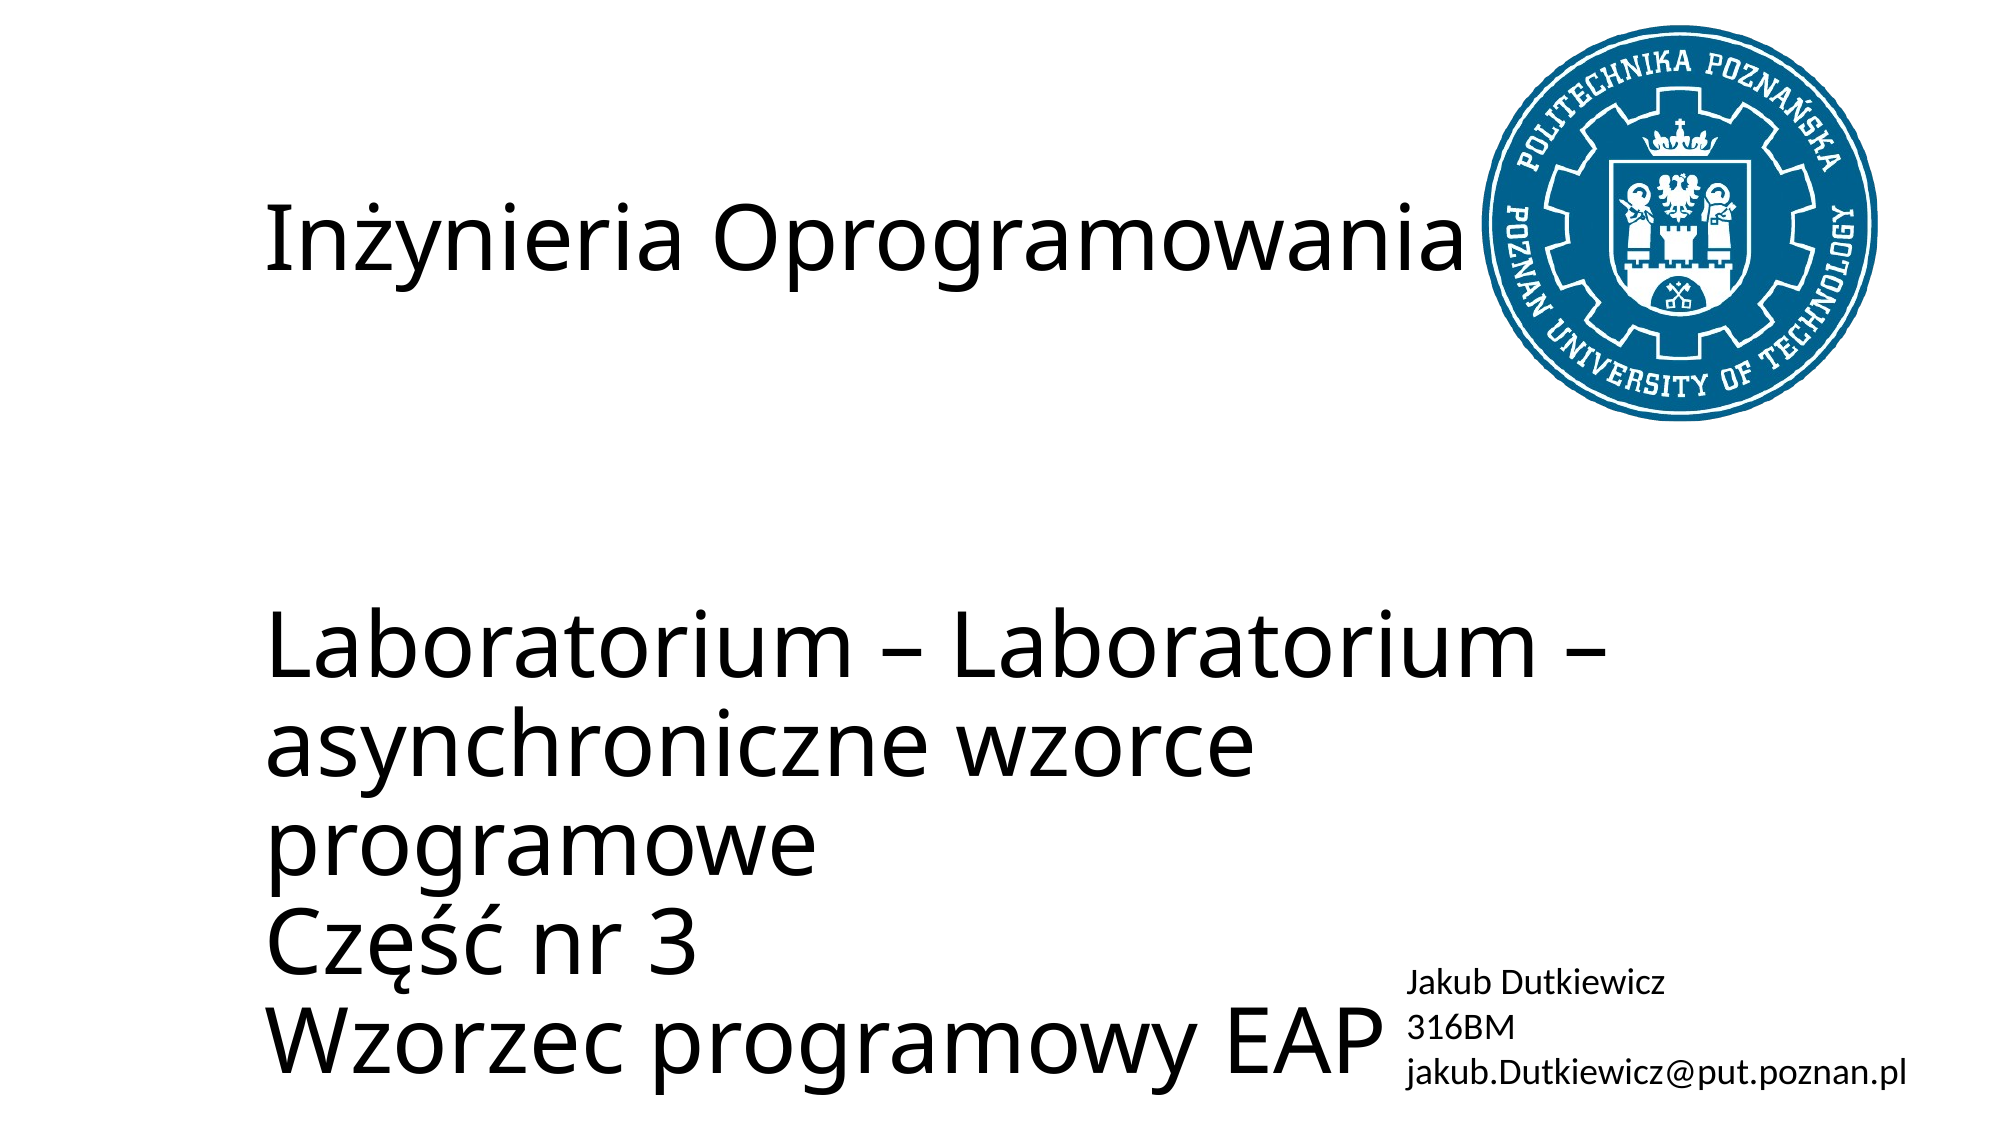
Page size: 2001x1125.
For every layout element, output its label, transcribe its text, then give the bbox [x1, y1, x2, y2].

subtitle Laboratorium – Laboratorium – asynchroniczne wzorce programowe Część nr 3 Wzorzec programowy EAP [249, 590, 1750, 863]
picture [1489, 32, 1872, 415]
title Inżynieria Oprogramowania [249, 184, 1750, 576]
picture [1700, 248, 1878, 422]
picture [1481, 24, 1878, 214]
text_box Jakub Dutkiewicz 316BM jakub.Dutkiewicz@put.poznan.pl [1391, 949, 1968, 1100]
picture [1481, 232, 1661, 422]
